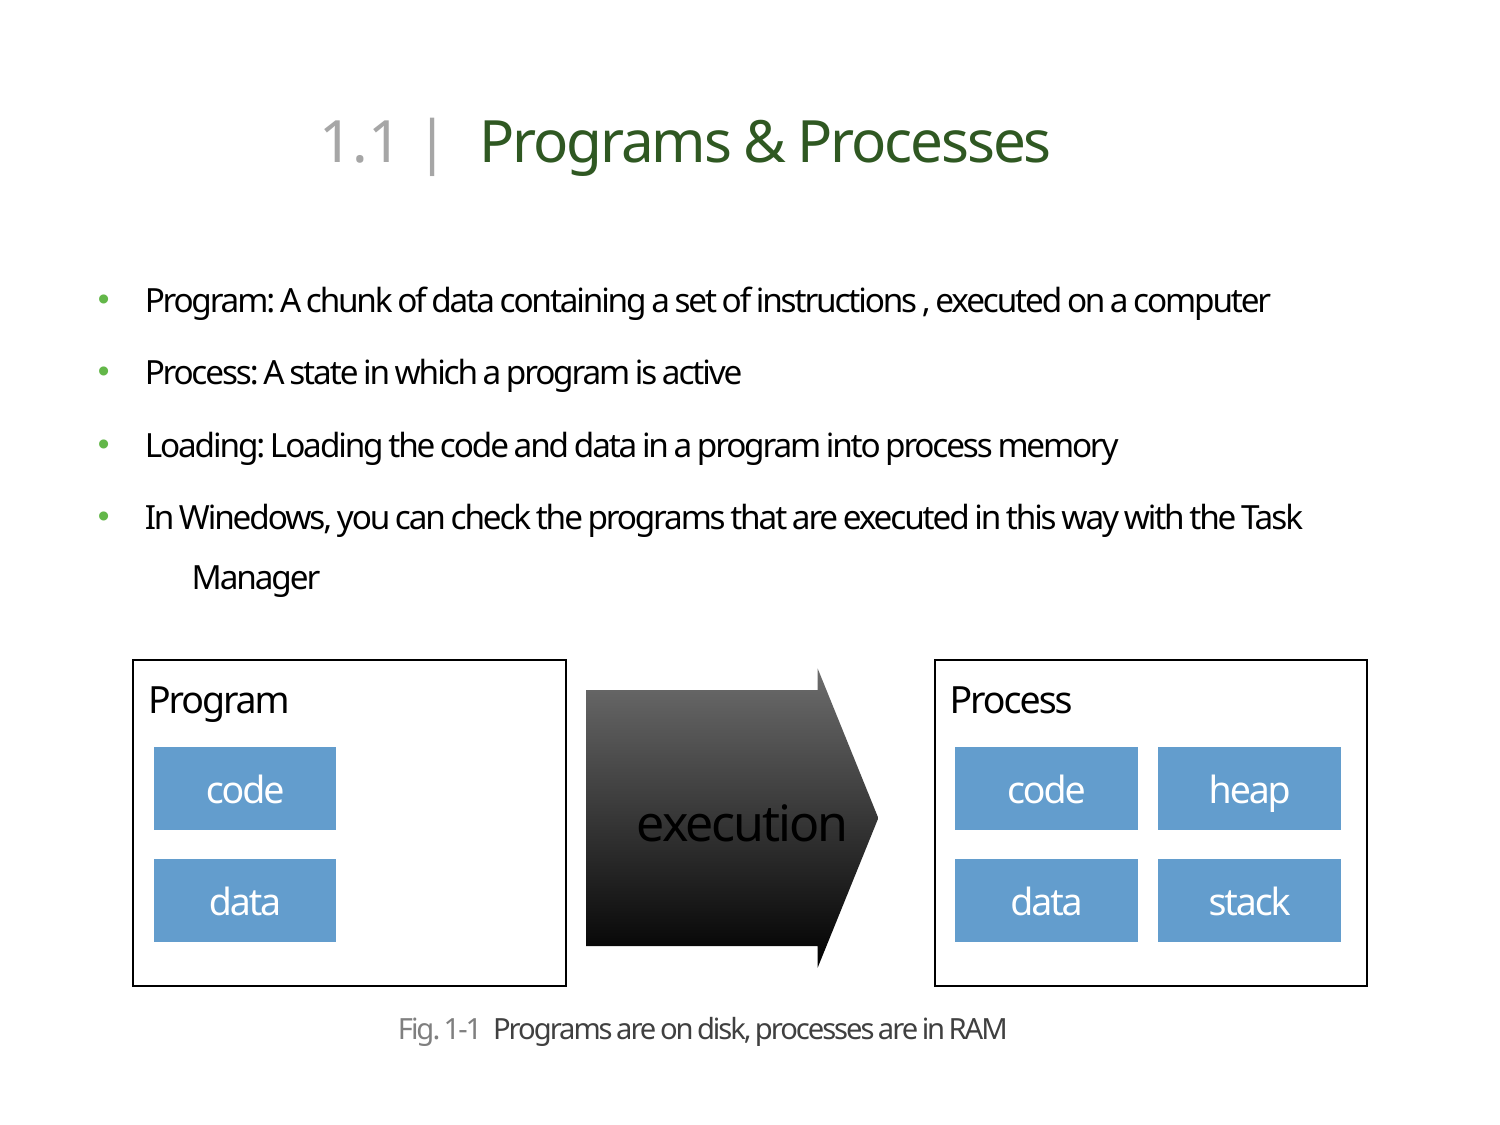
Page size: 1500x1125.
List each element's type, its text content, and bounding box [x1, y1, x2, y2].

text_box data [154, 859, 336, 942]
text_box data [955, 859, 1138, 942]
text_box Process [934, 668, 1086, 730]
text_box heap [1158, 747, 1341, 830]
text_box stack [1158, 859, 1341, 942]
text_box execution [621, 783, 864, 860]
text_box Program: A chunk of data containing a set of instructions , executed on a computer Process: A state in which a program is active Loading: Loading the code and data in a program into process memory In Winedows, you can check the programs that are executed in this way with the Task Manager [82, 251, 1424, 602]
text_box Fig. 1-1 Programs are on disk, processes are in RAM [382, 1002, 1007, 1054]
text_box 1.1 | Programs & Processes [167, 96, 1218, 183]
text_box code [154, 747, 336, 830]
text_box [586, 668, 879, 968]
text_box code [955, 747, 1138, 830]
text_box Program [133, 668, 353, 730]
